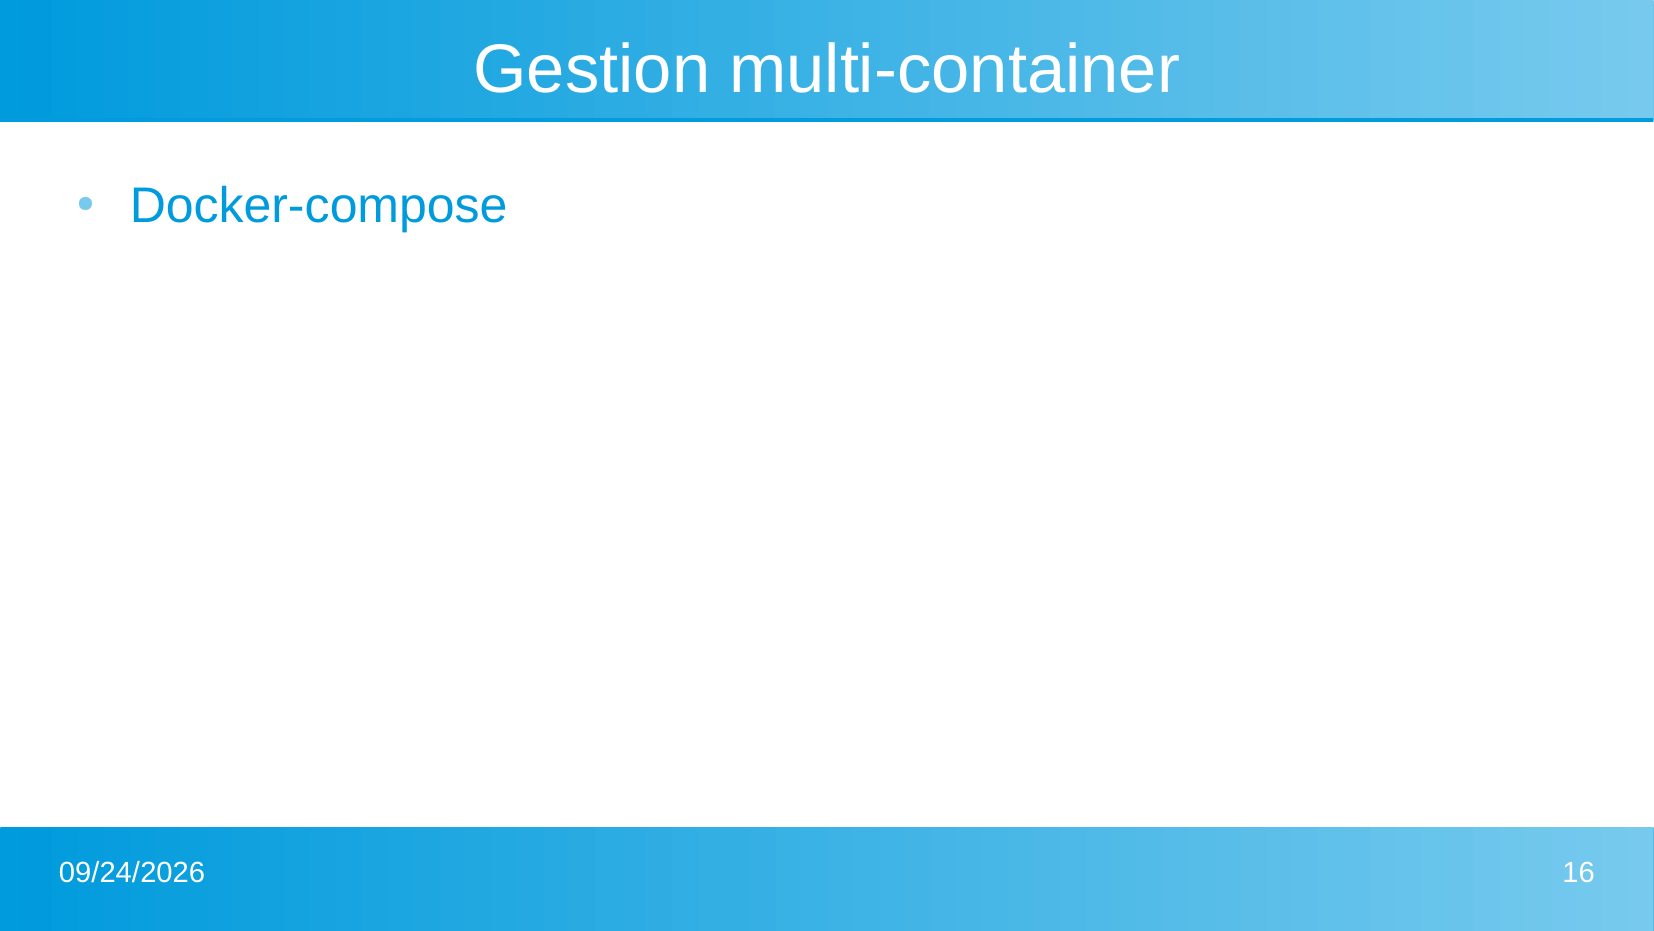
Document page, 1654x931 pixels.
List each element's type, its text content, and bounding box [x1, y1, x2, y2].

list Docker-compose [58, 177, 1595, 768]
title Gestion multi-container [58, 29, 1595, 108]
